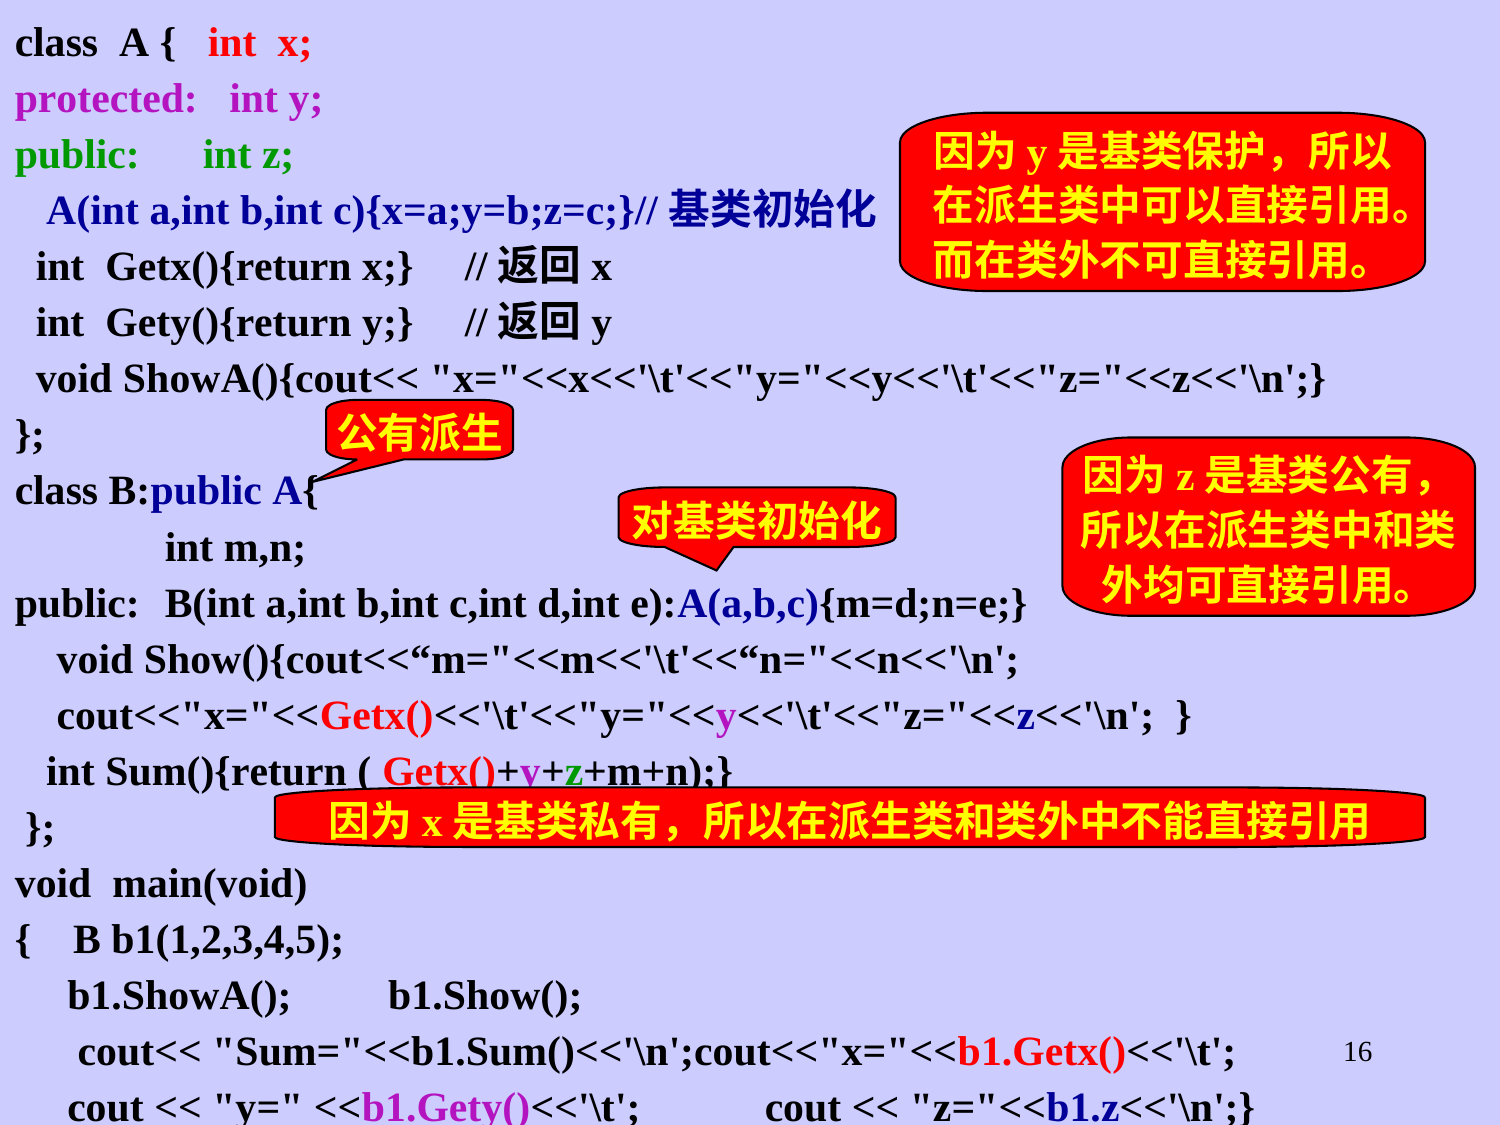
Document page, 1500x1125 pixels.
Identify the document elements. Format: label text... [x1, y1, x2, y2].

text_box 因为z是基类公有，所以在派生类中和类外均可直接引用。 [1062, 437, 1476, 616]
text_box 公有派生 [312, 399, 514, 482]
text_box 对基类初始化 [618, 487, 896, 571]
text_box class A { int x; protected: int y; public: int z; A(int a,int b,int c){x=a;y=b;z=c;}//基类初始化 int Getx(){return x;} //返回x int Gety(){return y;} //返回y void ShowA(){cout<< "x="<<x<<'\t'<<"y="<<y<<'\t'<<"z="<<z<<'\n';} }; class B:public A{ int m,n; public: B(int a,int b,int c,int d,int e):A(a,b,c){m=d;n=e;} void Show(){cout<<“m="<<m<<'\t'<<“n="<<n<<'\n'; cout<<"x="<<Getx()<<'\t'<<"y="<<y<<'\t'<<"z="<<z<<'\n'; } int Sum(){return ( Getx()+y+z+m+n);} }; void main(void) { B b1(1,2,3,4,5); b1.ShowA(); b1.Show(); cout<< "Sum="<<b1.Sum()<<'\n';cout<<"x="<<b1.Getx()<<'\t'; cout << "y=" <<b1.Gety()<<'\t'; cout << "z="<<b1.z<<'\n';} [0, 24, 1500, 1125]
text_box 因为y是基类保护，所以在派生类中可以直接引用。而在类外不可直接引用。 [900, 112, 1426, 292]
text_box 因为x是基类私有，所以在派生类和类外中不能直接引用 [274, 787, 1426, 847]
